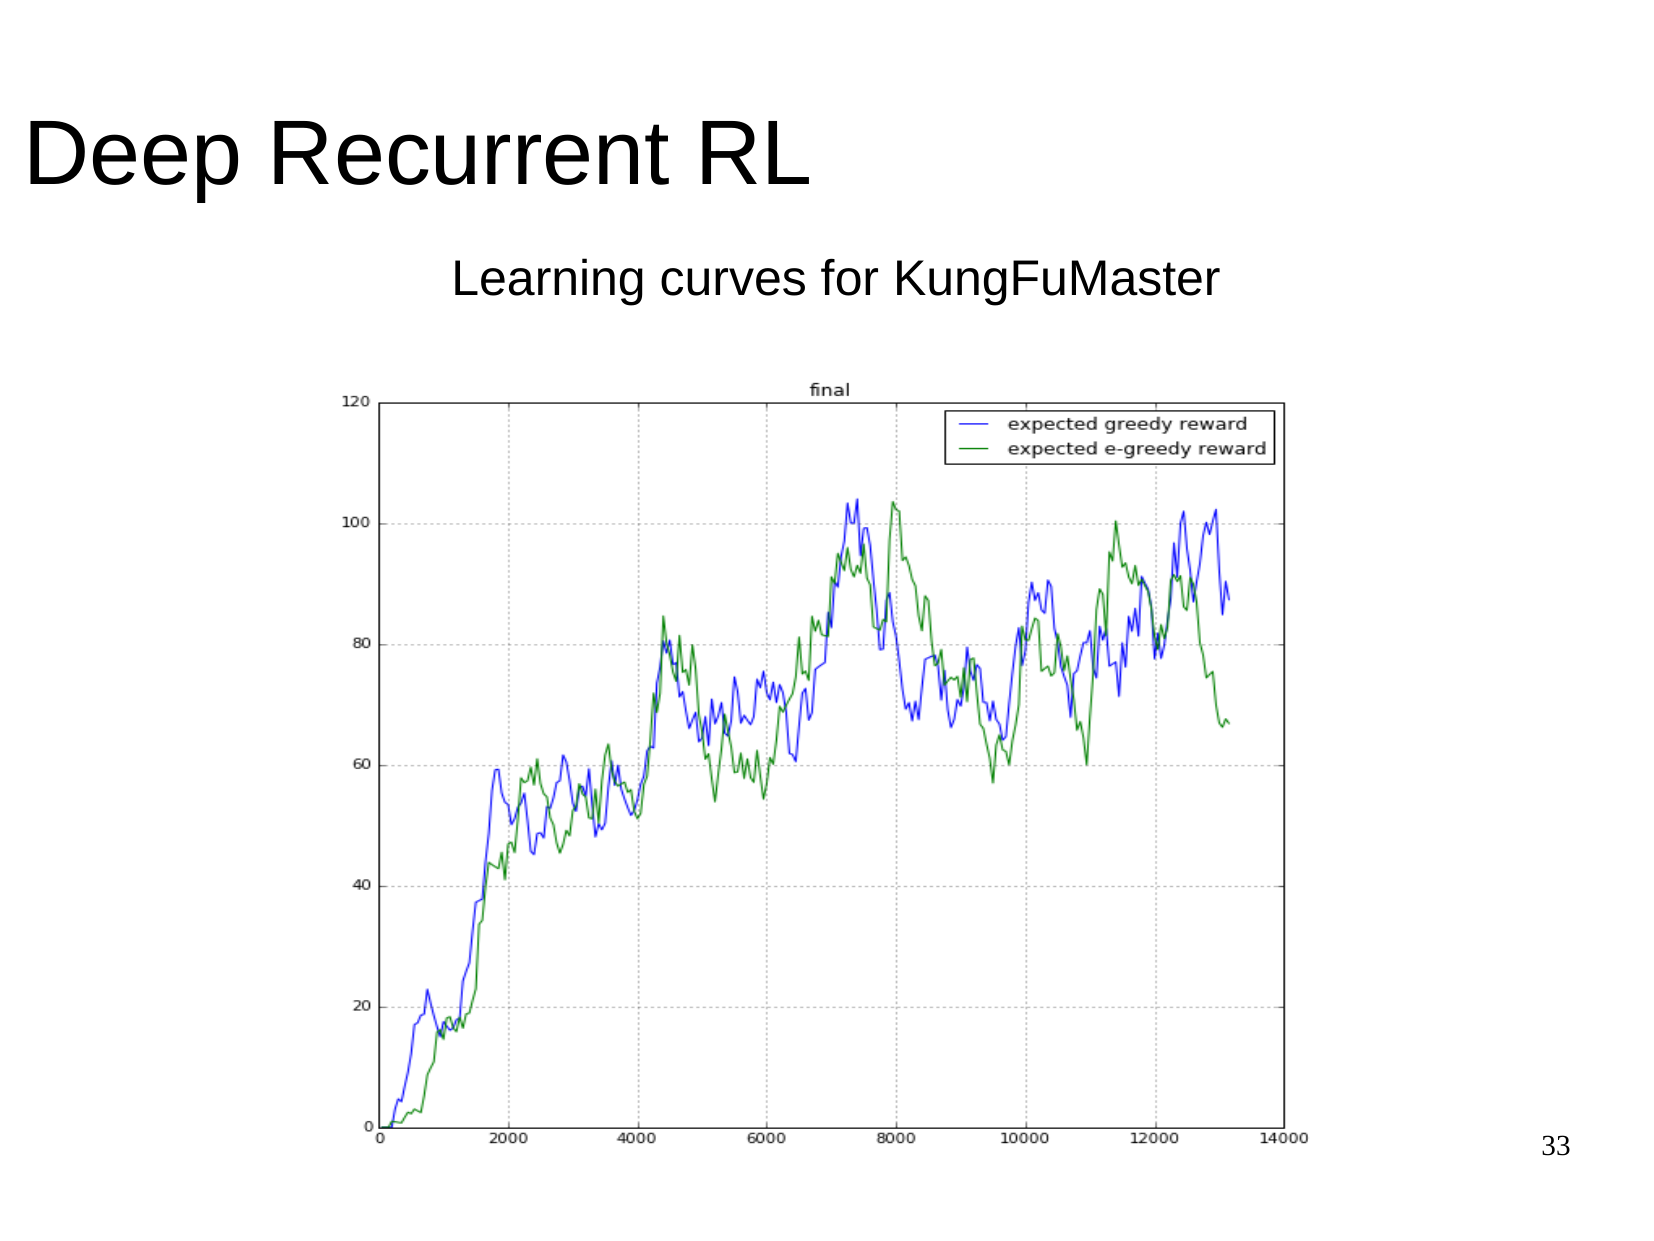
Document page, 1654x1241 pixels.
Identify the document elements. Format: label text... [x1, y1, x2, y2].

text_box Learning curves for KungFuMaster [322, 227, 1351, 331]
picture [330, 374, 1321, 1156]
title Deep Recurrent RL [23, 49, 1512, 257]
